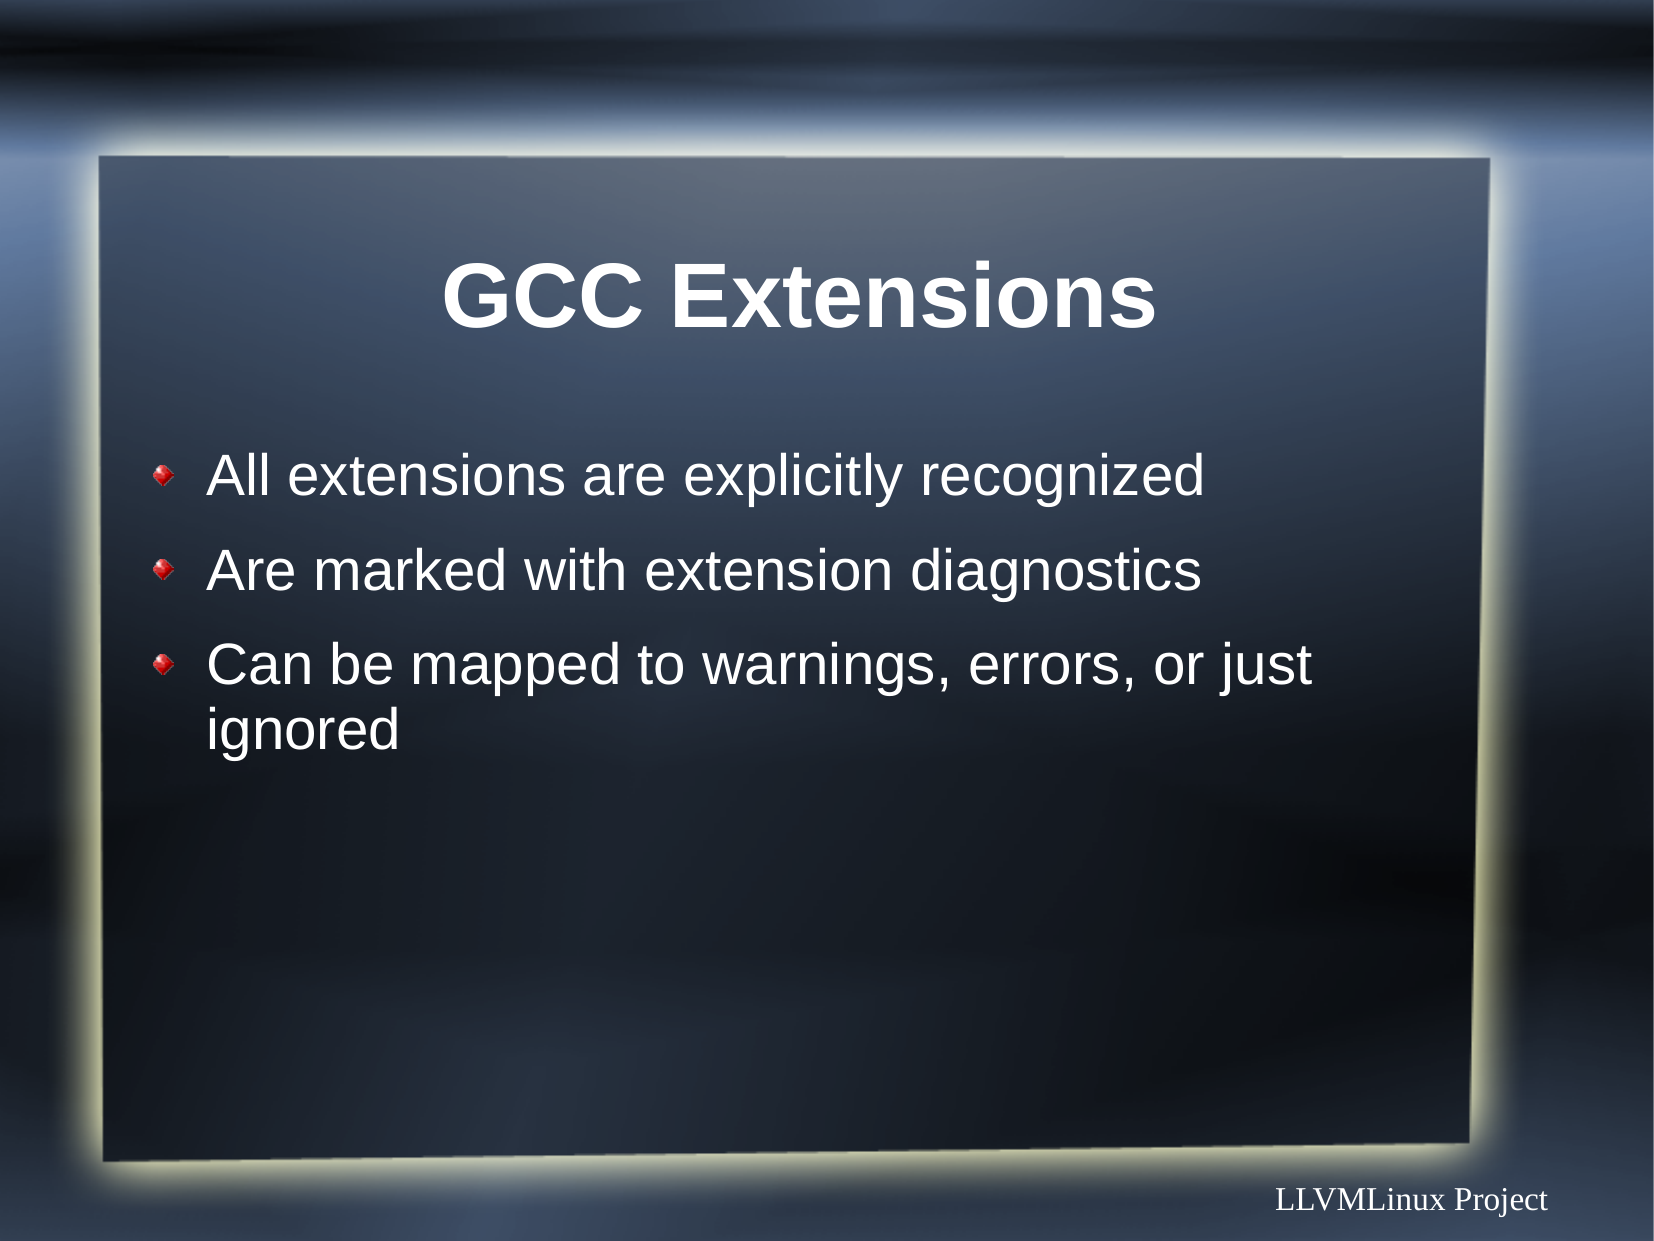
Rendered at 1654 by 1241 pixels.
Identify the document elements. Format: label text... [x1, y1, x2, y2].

list All extensions are explicitly recognized Are marked with extension diagnostics Can be mapped to warnings, errors, or just ignored [135, 442, 1447, 1163]
title GCC Extensions [124, 177, 1477, 414]
picture [0, 0, 1654, 1241]
